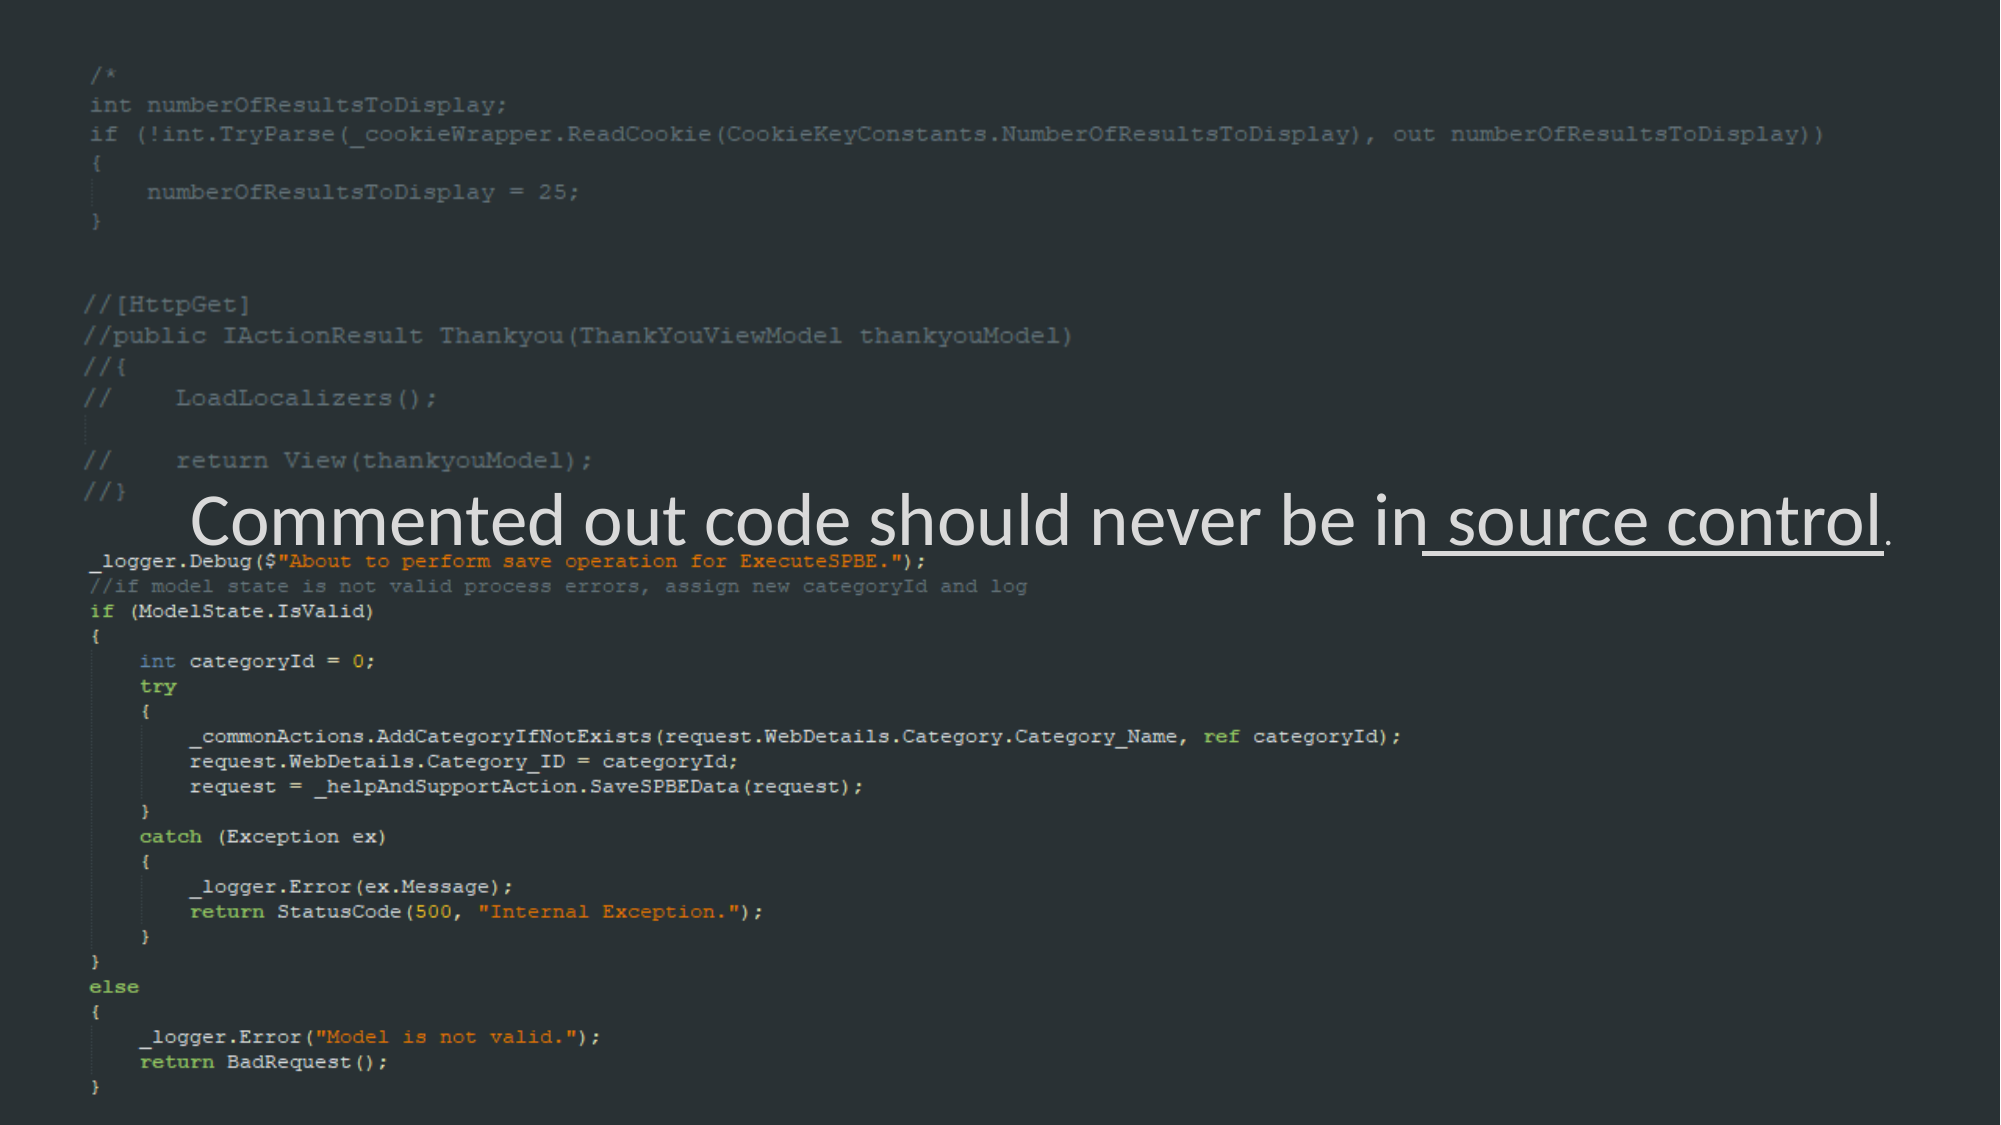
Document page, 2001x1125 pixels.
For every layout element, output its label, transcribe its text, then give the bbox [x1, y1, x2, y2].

text_box Commented out code should never be in source control. [175, 463, 1923, 570]
picture [77, 56, 1895, 252]
picture [77, 547, 1422, 1113]
picture [77, 283, 1112, 517]
